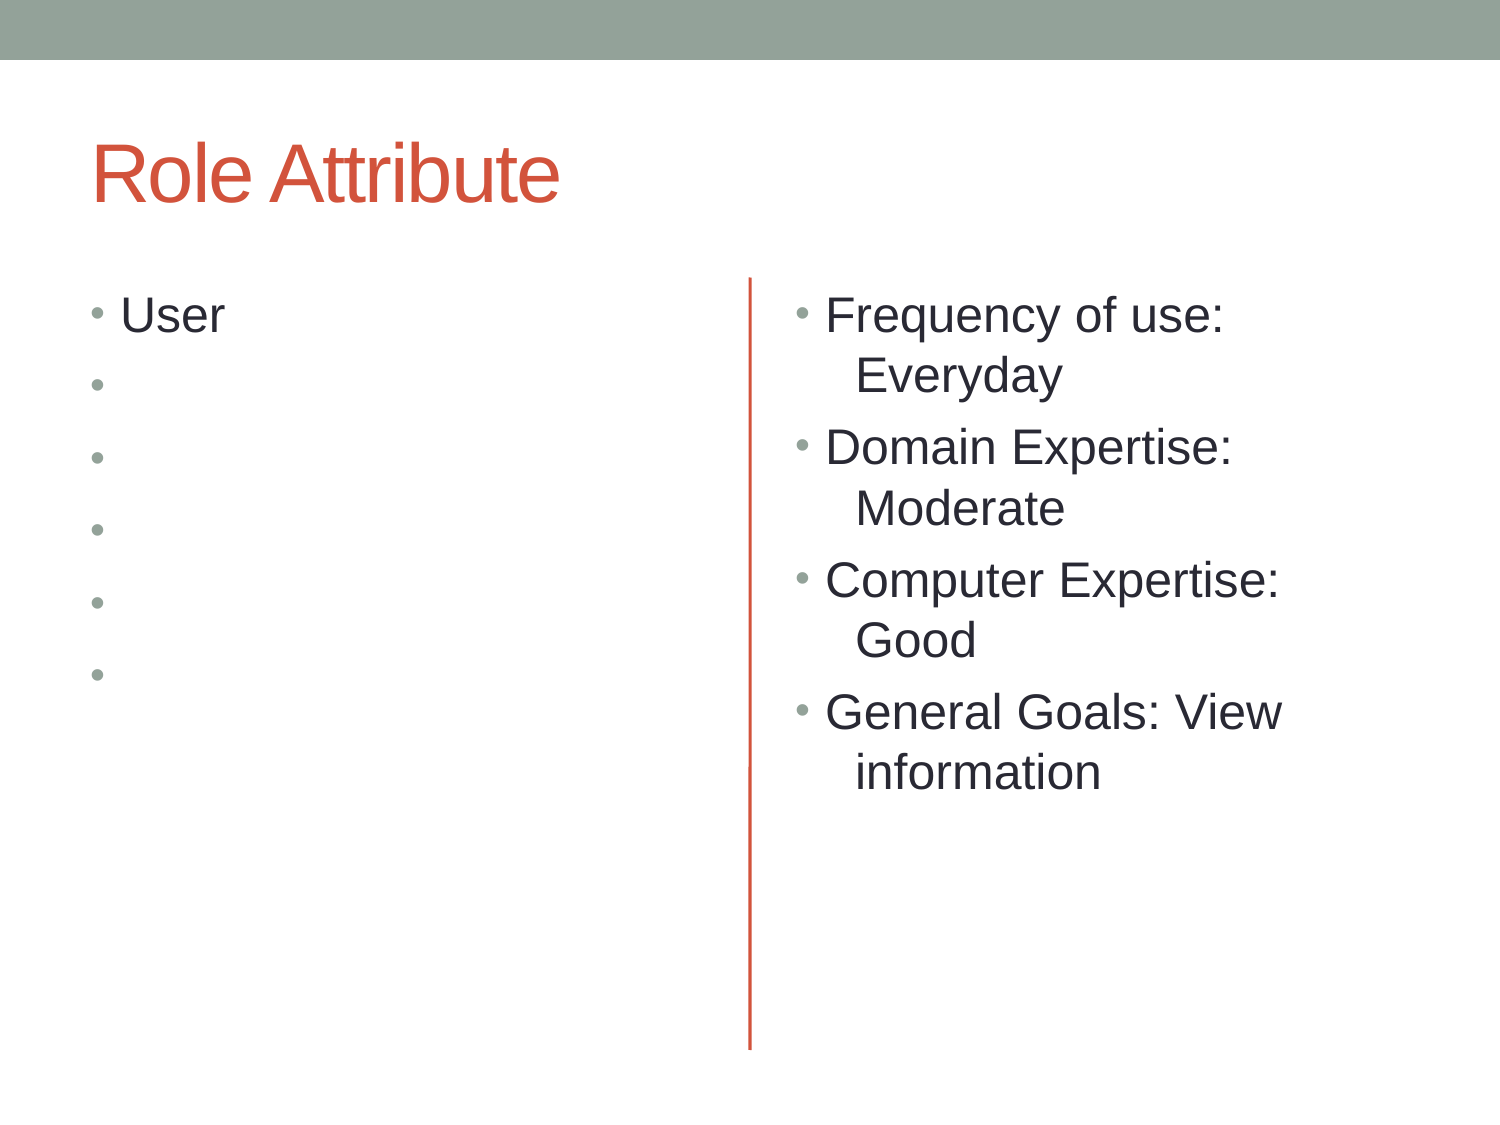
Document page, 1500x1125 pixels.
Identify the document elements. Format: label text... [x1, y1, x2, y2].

list User [75, 275, 721, 1049]
title Role Attribute [75, 87, 1426, 251]
list Frequency of use: Everyday Domain Expertise: Moderate Computer Expertise: Good General Goals: View information [780, 275, 1426, 1049]
